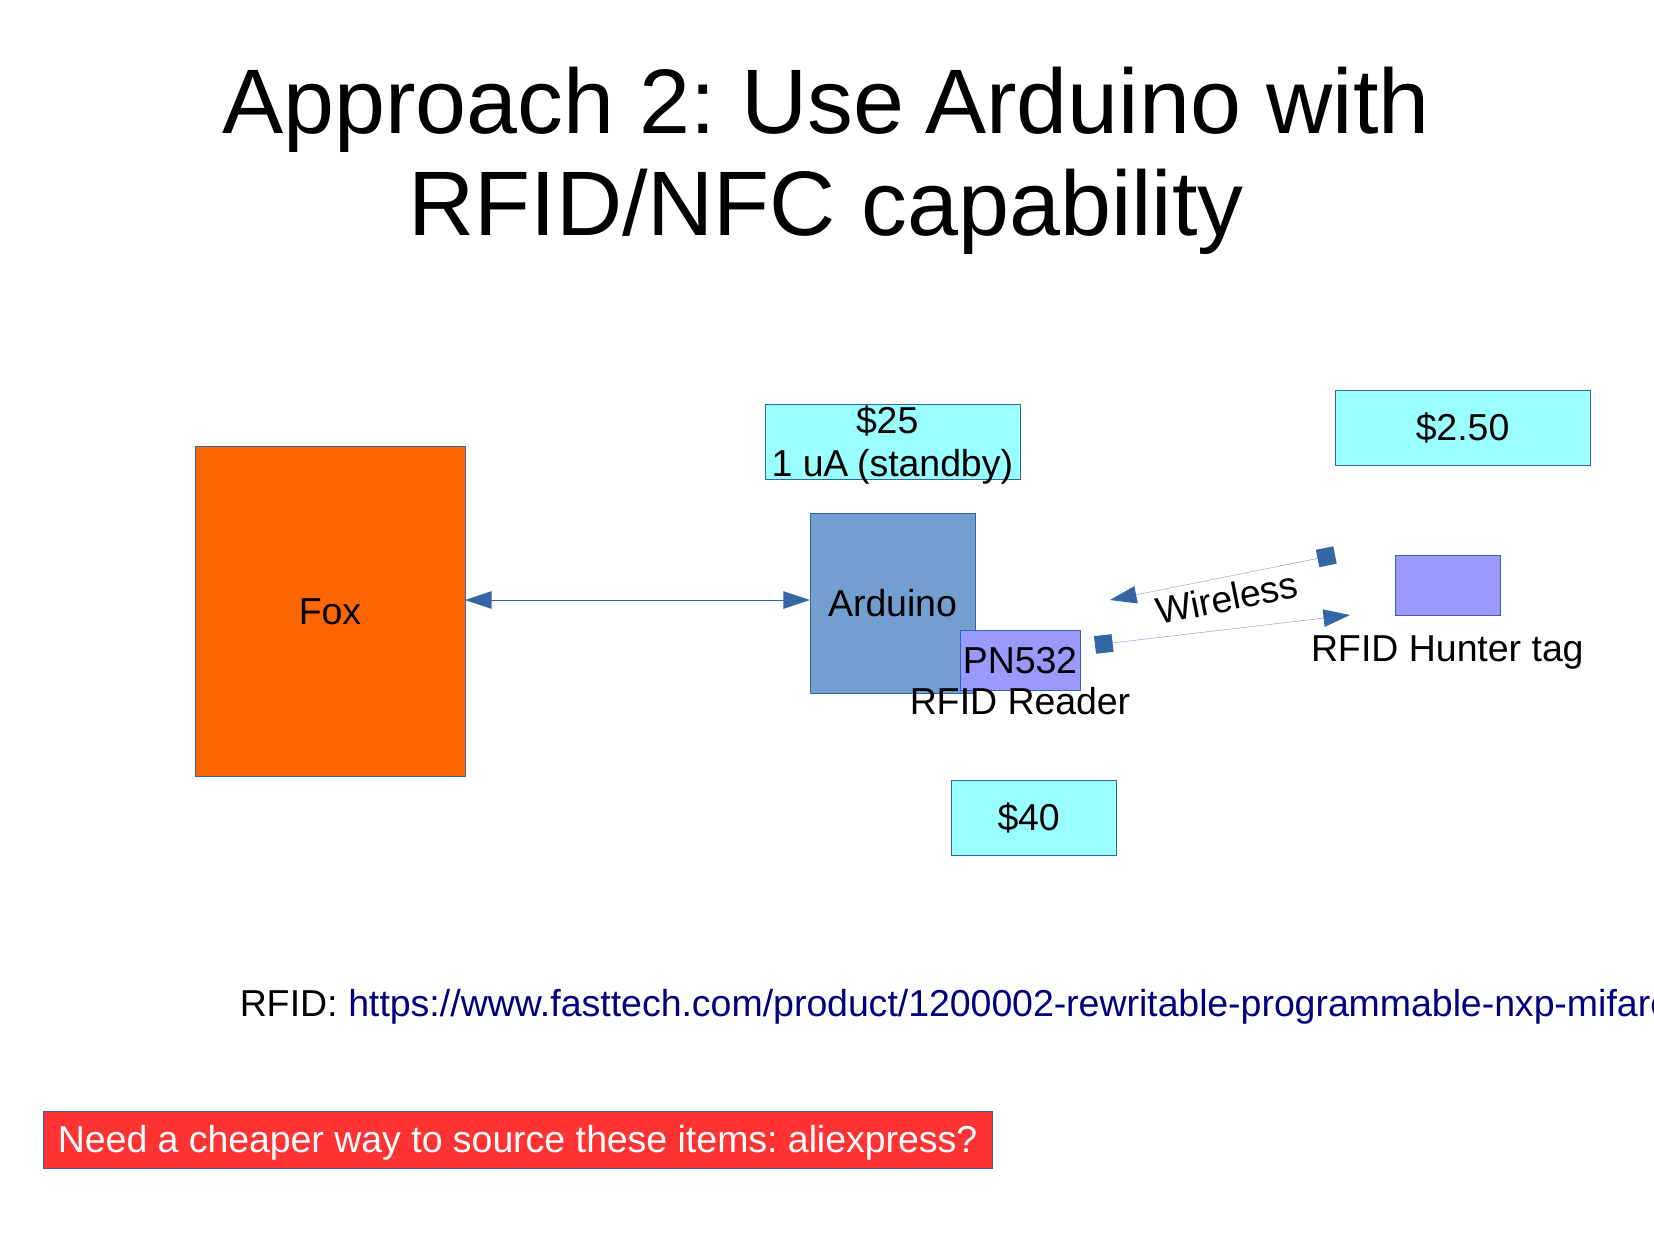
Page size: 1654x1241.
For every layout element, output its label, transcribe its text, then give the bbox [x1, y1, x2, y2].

text_box RFID Hunter tag [1395, 555, 1501, 616]
title Approach 2: Use Arduino with RFID/NFC capability [82, 49, 1571, 257]
text_box Arduino [810, 513, 976, 694]
text_box PN532 RFID Reader [960, 630, 1081, 691]
text_box Fox [195, 446, 466, 777]
text_box Need a cheaper way to source these items: aliexpress? [43, 1111, 993, 1169]
text_box $40 [951, 780, 1117, 856]
text_box $25 1 uA (standby) [765, 404, 1021, 480]
text_box RFID: https://www.fasttech.com/product/1200002-rewritable-programmable-nxp-mifare-nfc-tag-keychai [225, 975, 1654, 1074]
text_box $2.50 [1335, 390, 1591, 466]
